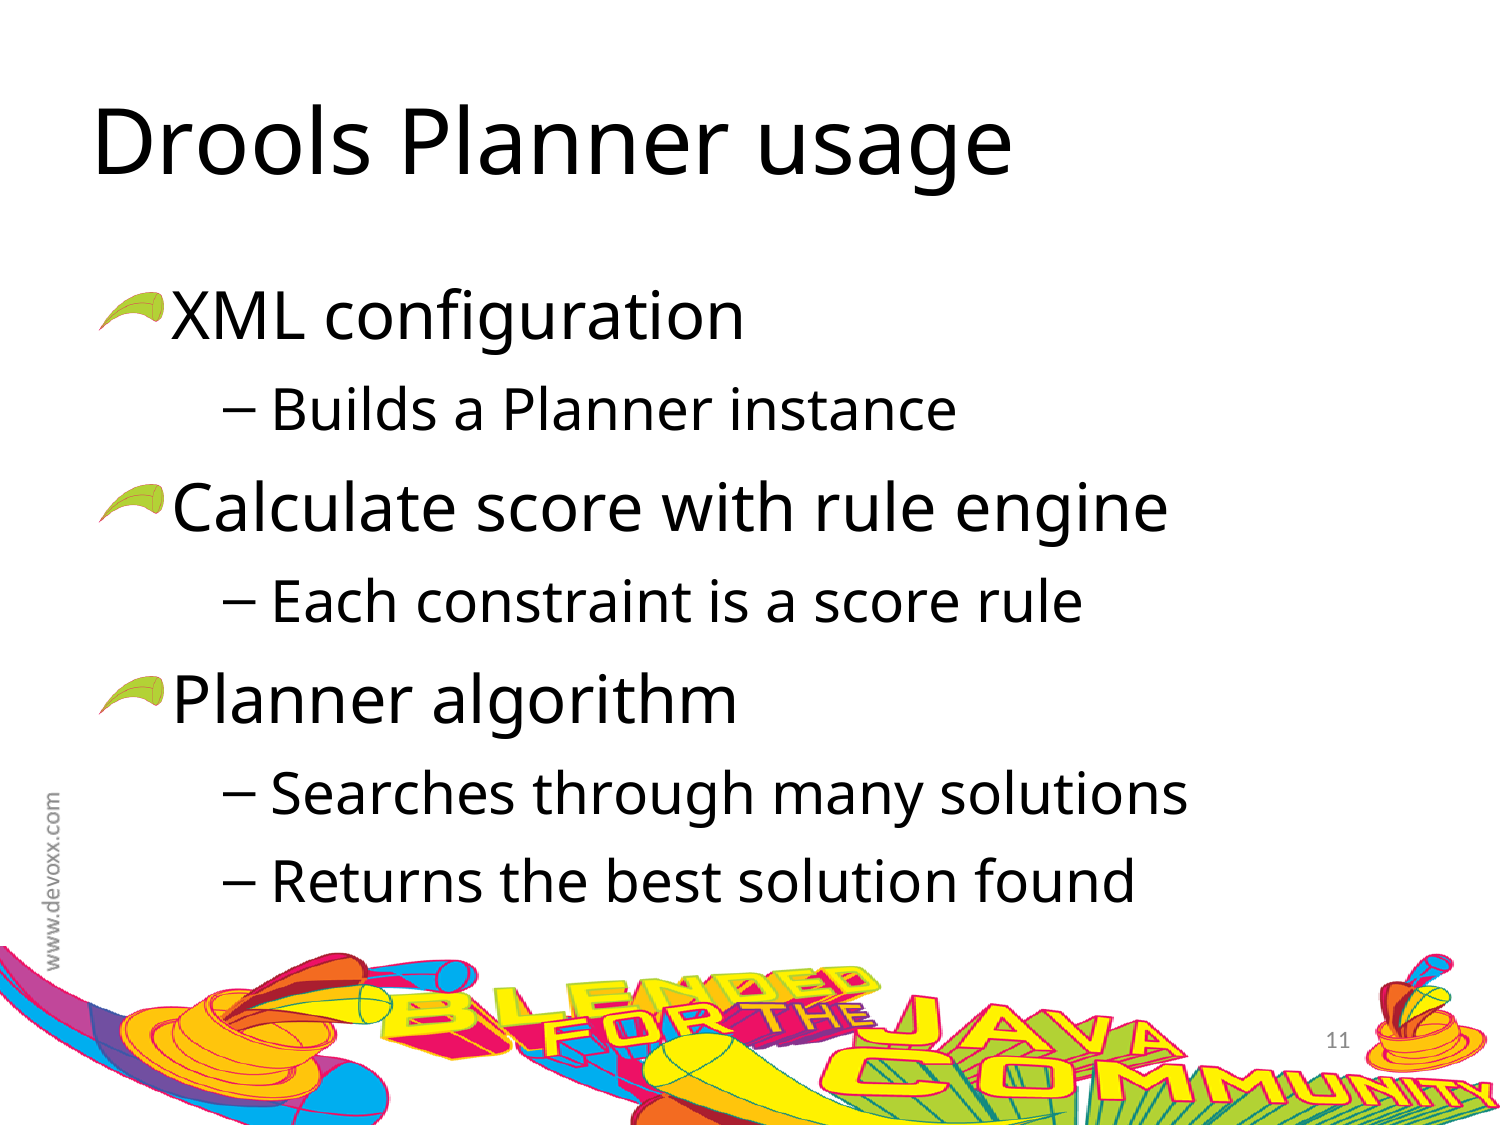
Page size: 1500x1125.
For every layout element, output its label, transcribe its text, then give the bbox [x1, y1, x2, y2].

title Drools Planner usage [75, 45, 1426, 233]
picture [0, 757, 1500, 1125]
list XML configuration Builds a Planner instance Calculate score with rule engine Each constraint is a score rule Planner algorithm Searches through many solutions Returns the best solution found [75, 262, 1426, 905]
